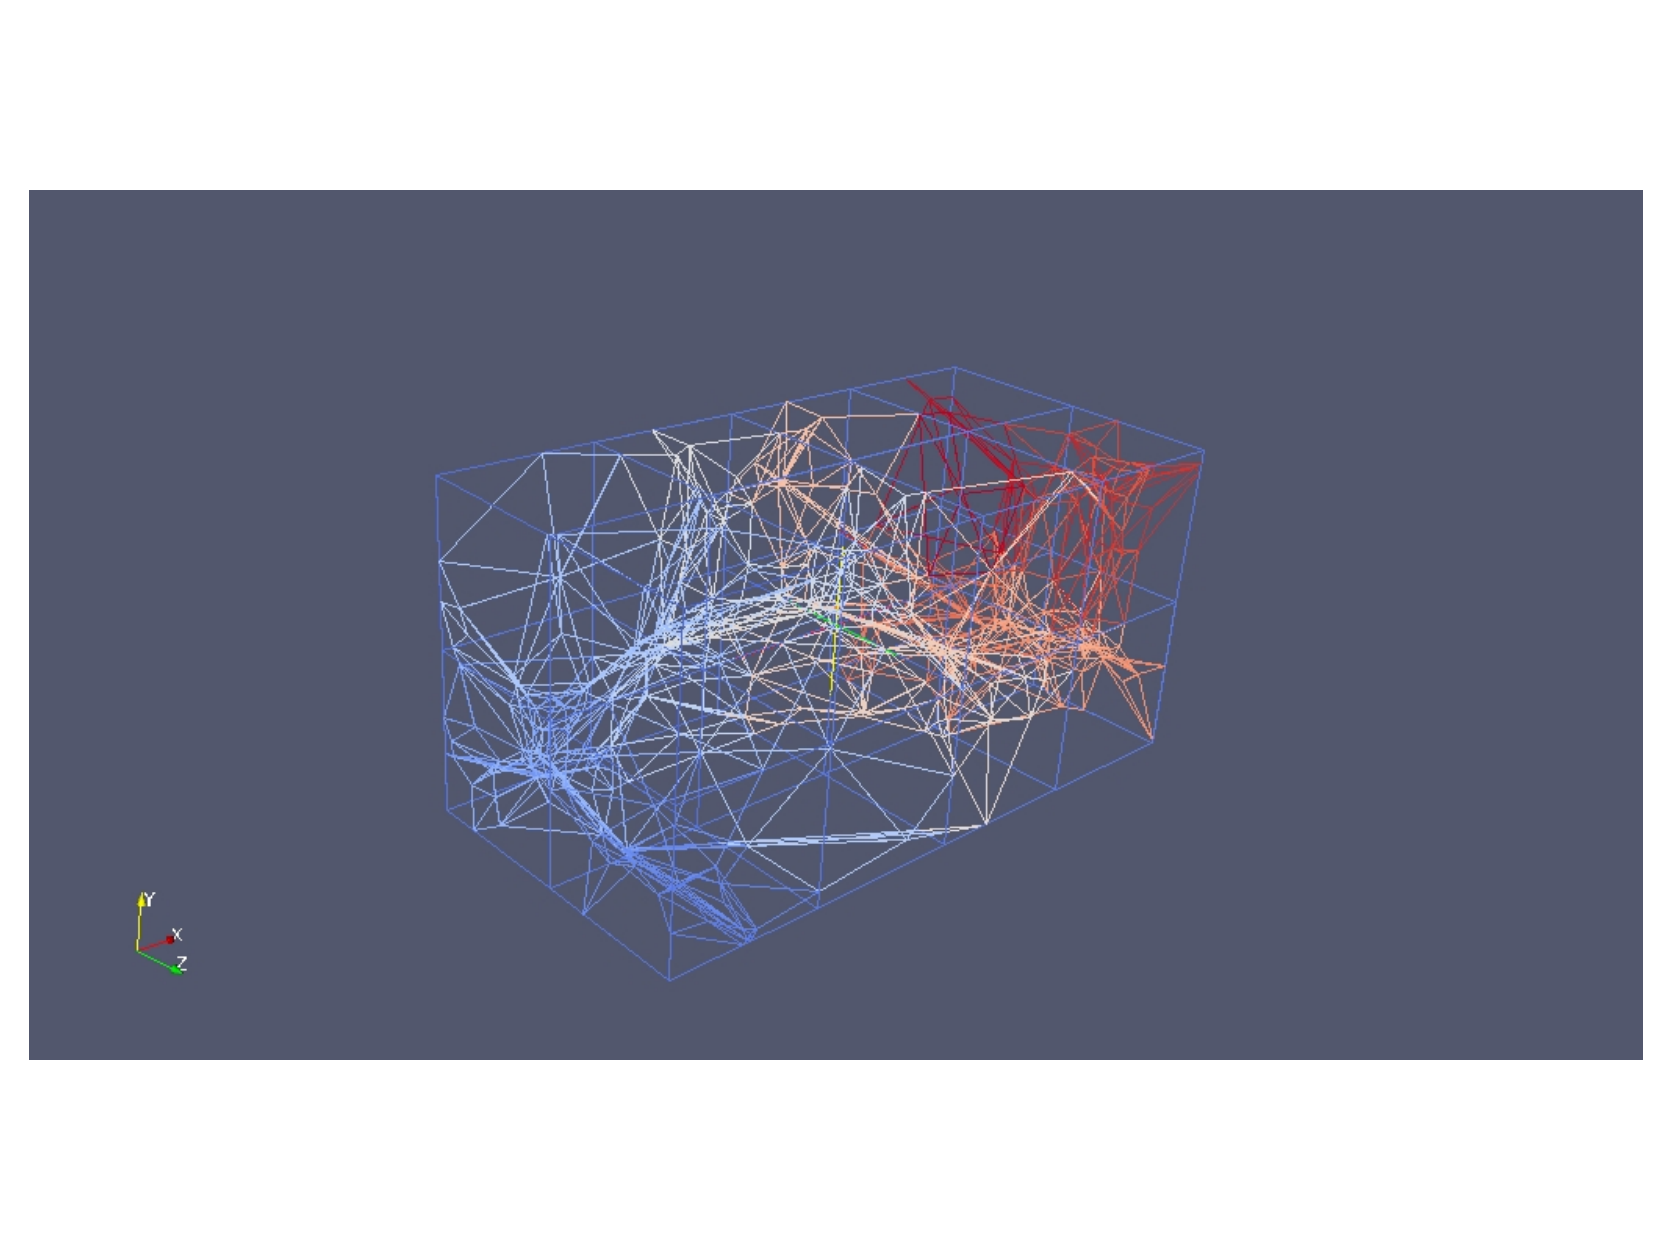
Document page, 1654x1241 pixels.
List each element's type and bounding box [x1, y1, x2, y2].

picture [29, 190, 1643, 1060]
